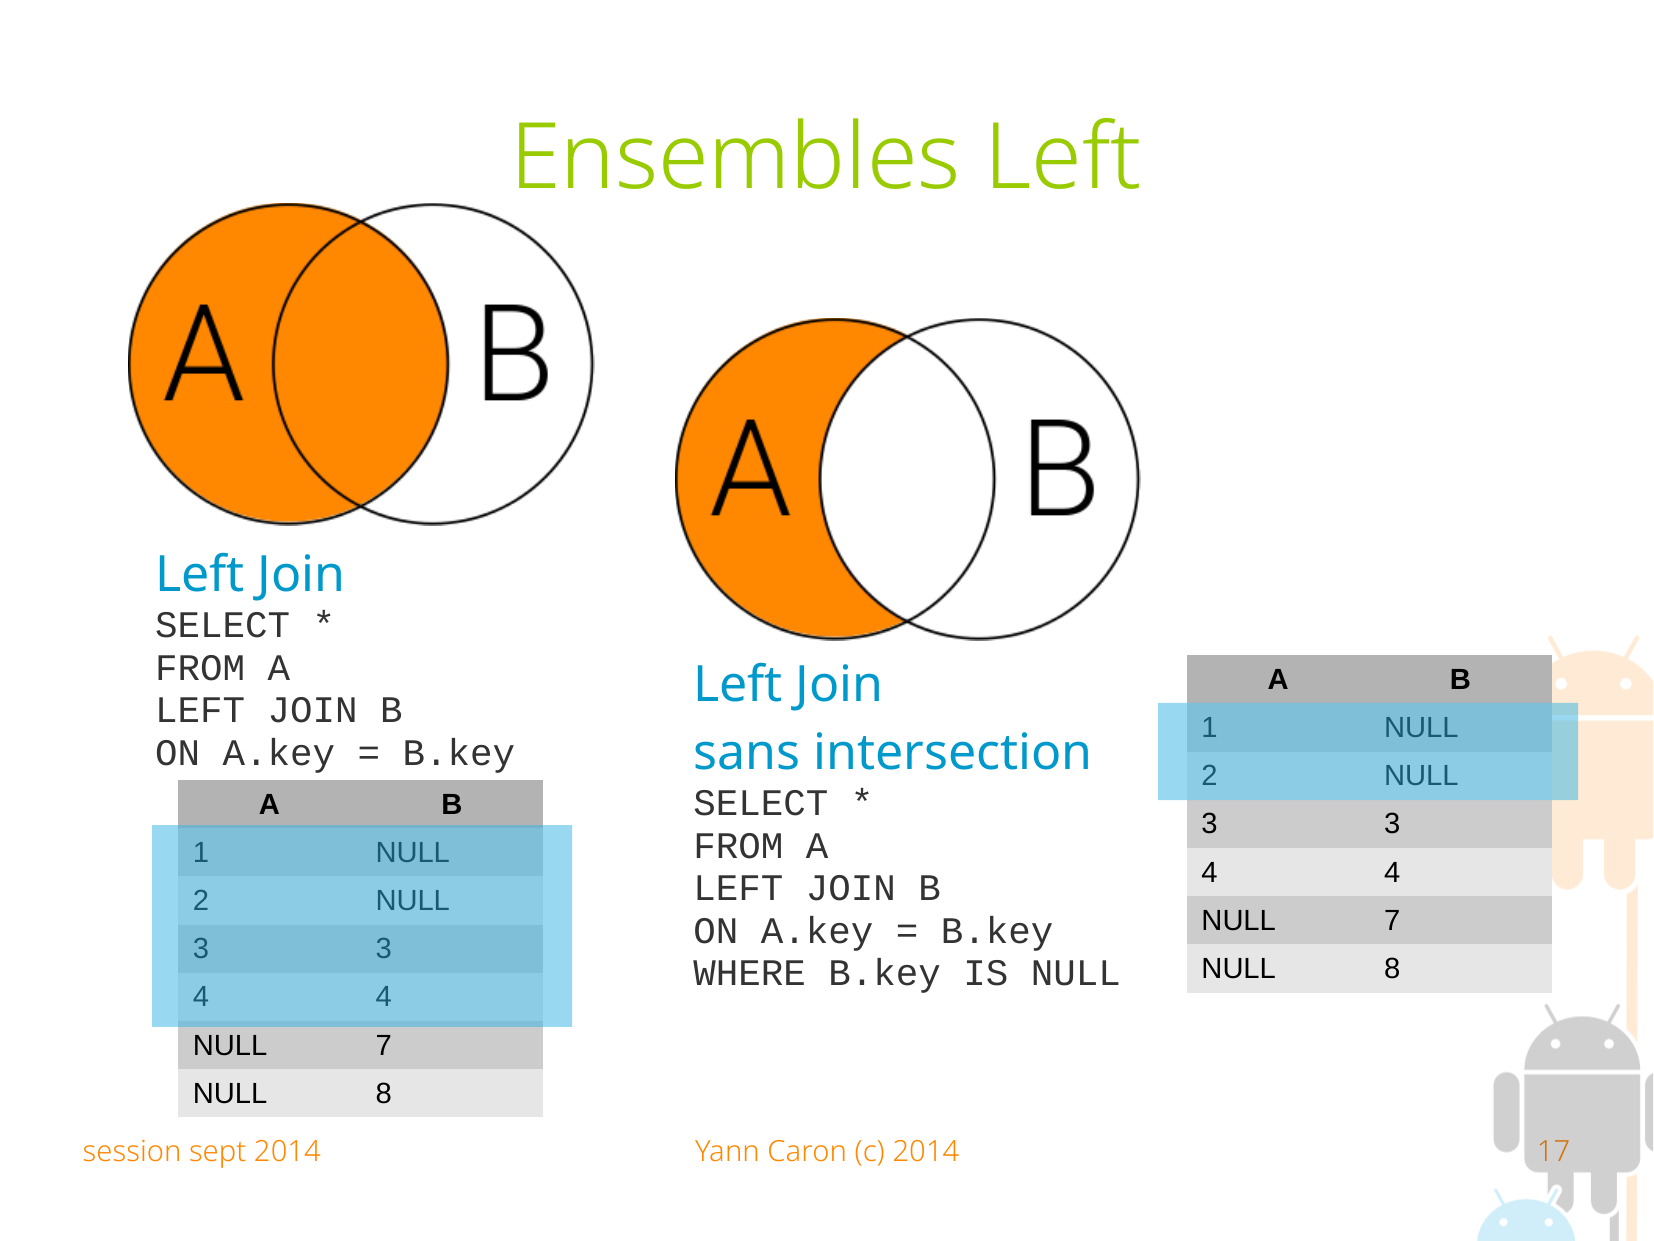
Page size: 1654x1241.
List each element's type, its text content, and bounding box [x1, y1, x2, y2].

table_cell 8 [1369, 944, 1552, 993]
table_header A [178, 780, 361, 825]
table_cell 3 [1369, 801, 1552, 848]
table_cell NULL [1187, 944, 1369, 993]
text_box Left Join SELECT * FROM A LEFT JOIN B ON A.key = B.key [140, 530, 530, 766]
table_cell 7 [361, 1027, 543, 1069]
table_header A [1187, 655, 1369, 702]
table_cell 4 [1369, 848, 1552, 896]
table_cell 7 [1369, 896, 1552, 944]
table_cell NULL [178, 1069, 361, 1117]
picture [128, 203, 1654, 1241]
text_box Left Join sans intersection SELECT * FROM A LEFT JOIN B ON A.key = B.key WHERE B.key IS NULL [678, 641, 1136, 976]
text_box [1158, 702, 1579, 801]
table_cell NULL [178, 1027, 361, 1069]
table_cell 8 [361, 1069, 543, 1117]
table_header B [361, 780, 543, 825]
title Ensembles Left [82, 49, 1571, 257]
table_cell 4 [1187, 848, 1369, 896]
table_header B [1369, 655, 1552, 702]
table_cell NULL [1187, 896, 1369, 944]
text_box [152, 825, 573, 1027]
table_cell 3 [1187, 801, 1369, 848]
